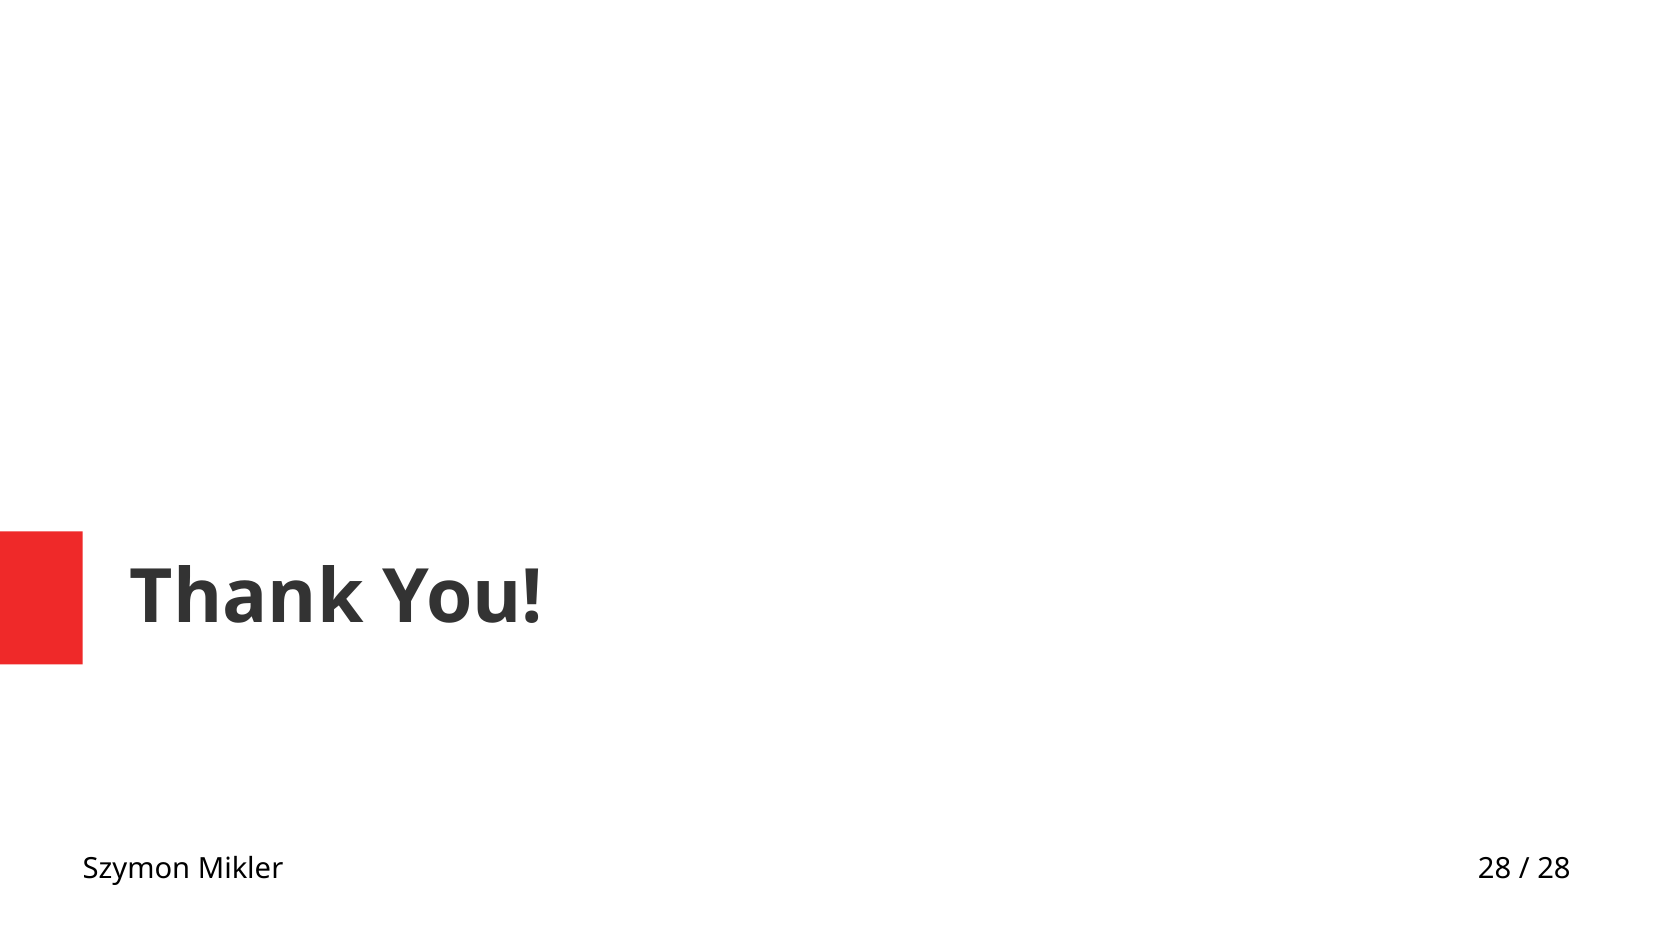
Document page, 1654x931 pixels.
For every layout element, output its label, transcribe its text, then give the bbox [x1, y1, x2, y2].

title Thank You! [129, 504, 1536, 683]
